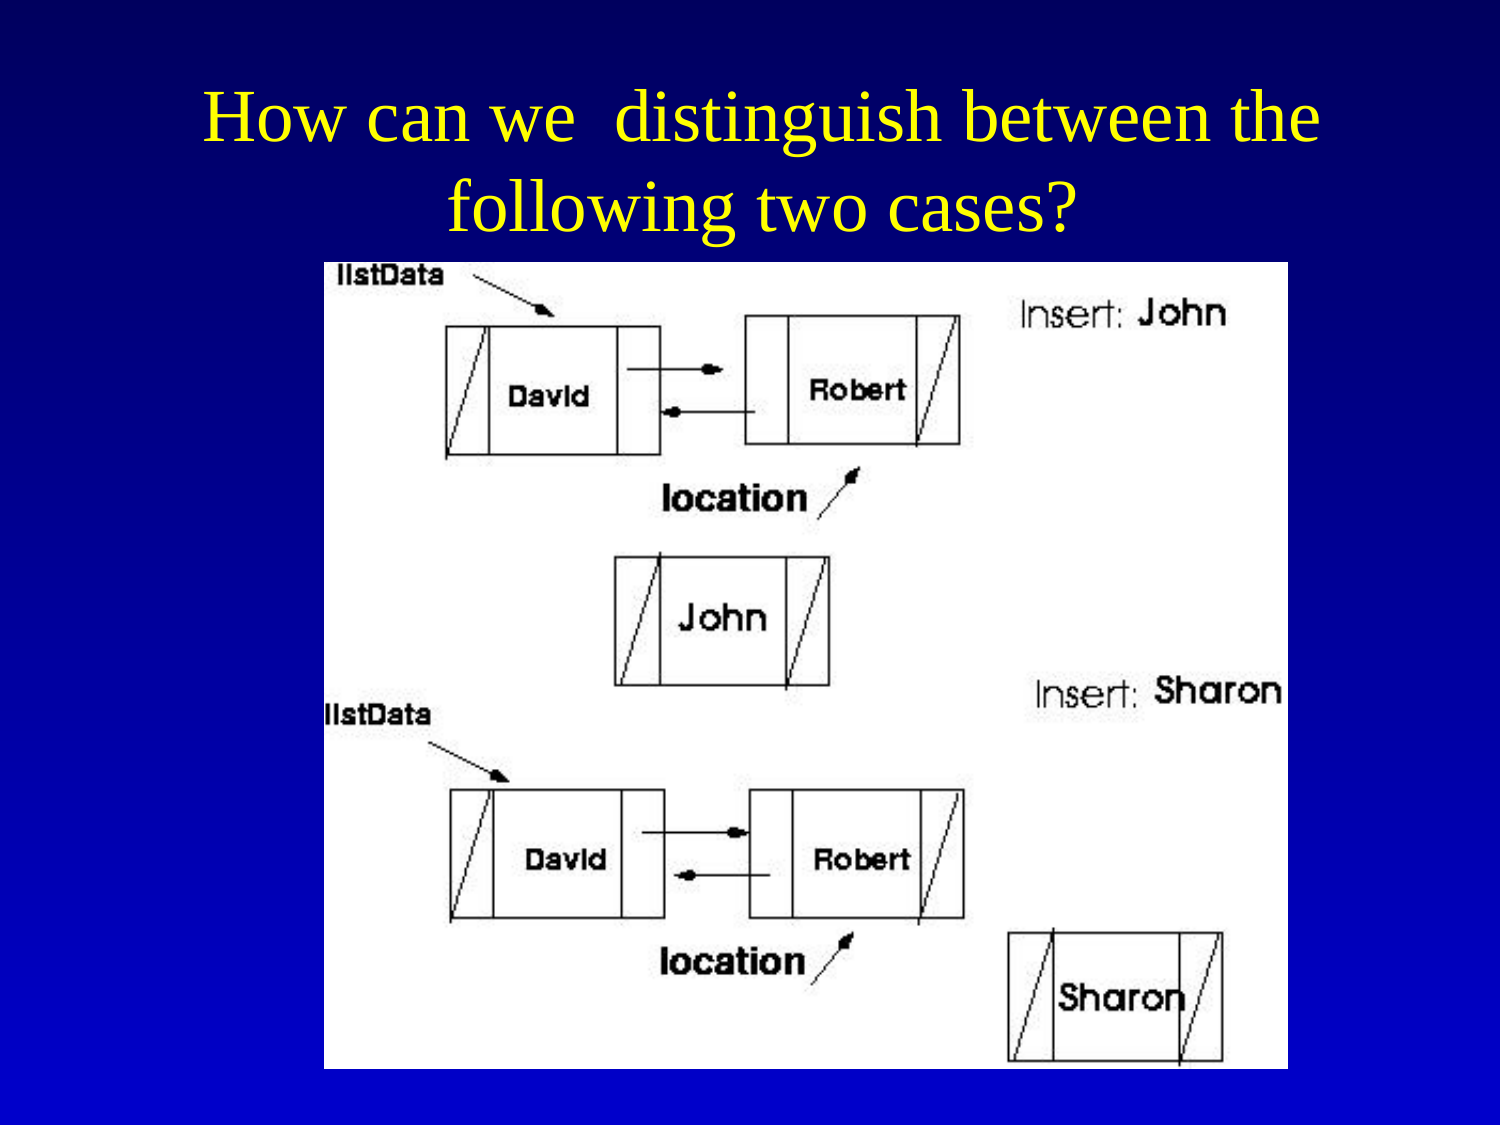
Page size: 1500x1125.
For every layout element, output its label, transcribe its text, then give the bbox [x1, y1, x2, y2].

title How can we distinguish between the following two cases? [125, 62, 1401, 250]
picture [324, 262, 1288, 1070]
